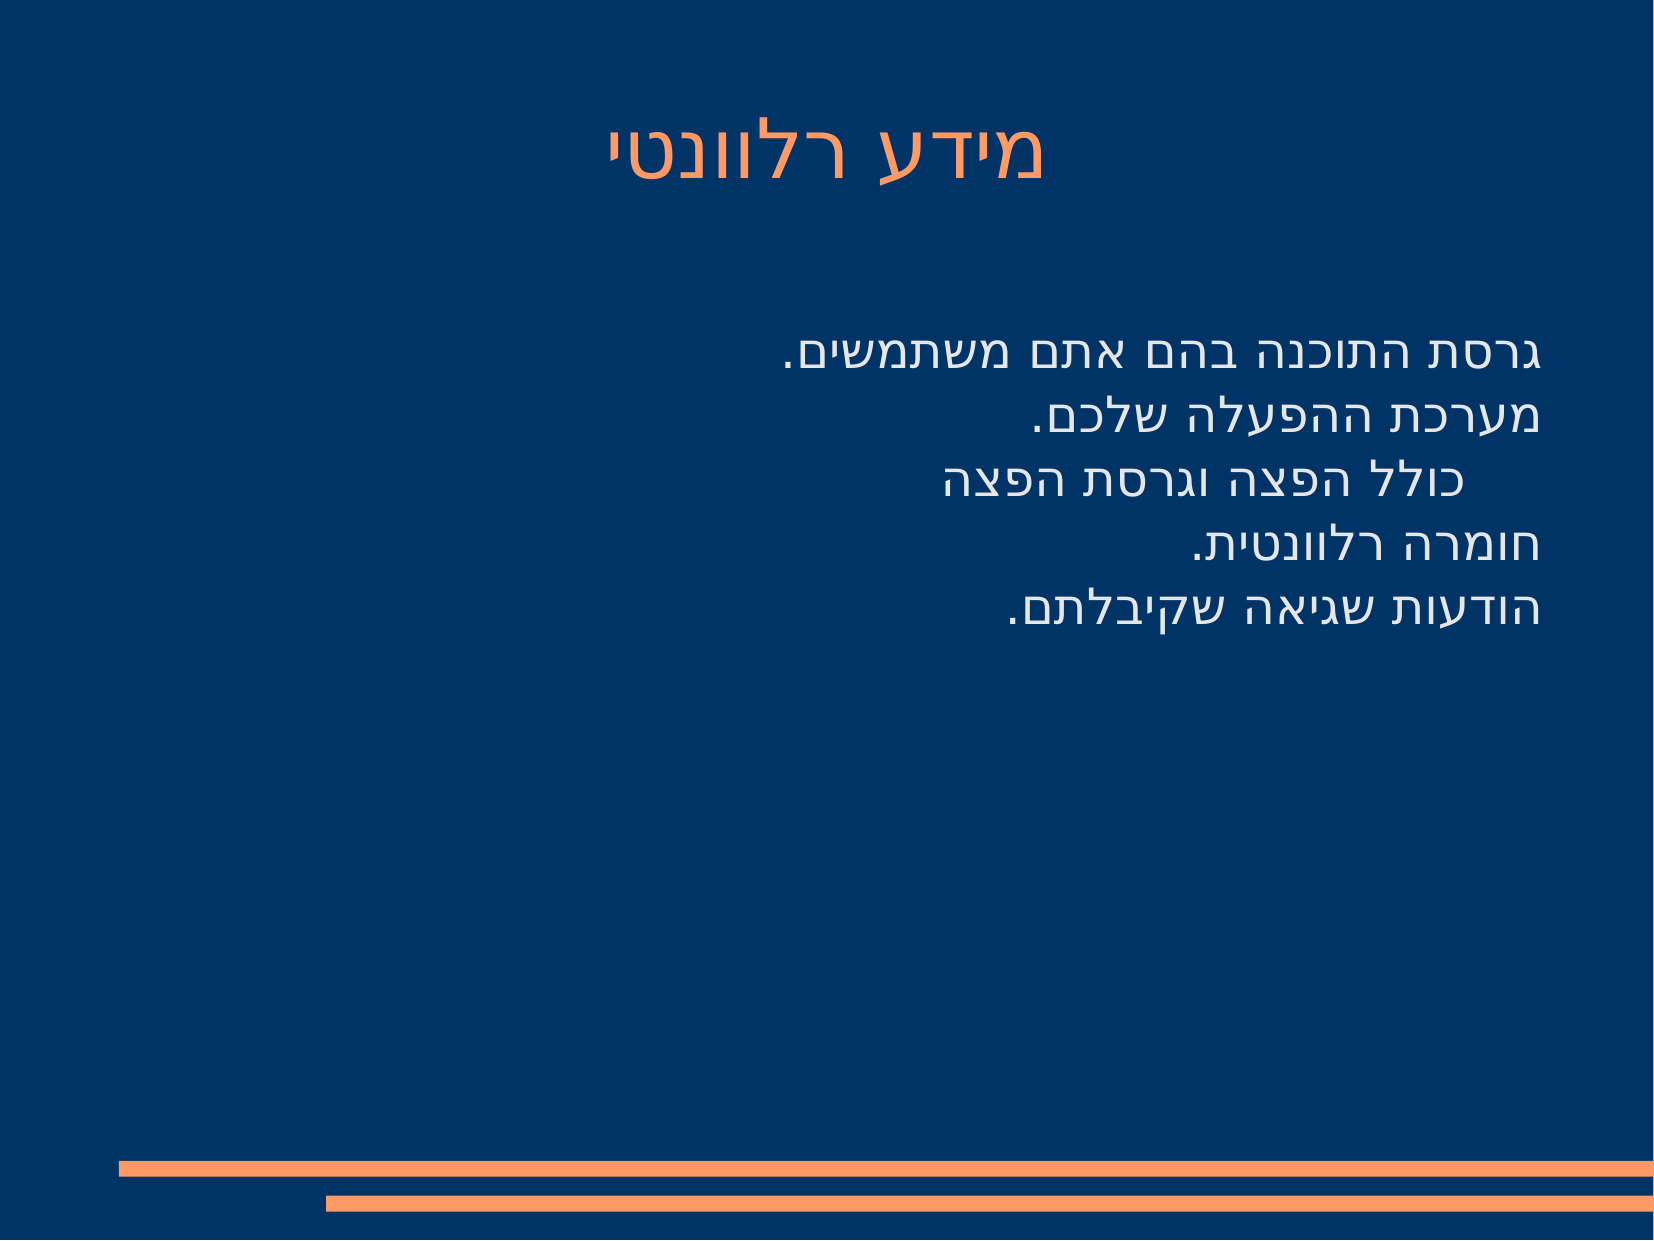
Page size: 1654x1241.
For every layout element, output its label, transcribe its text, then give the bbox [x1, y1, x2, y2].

list גרסת התוכנה בהם אתם משתמשים. מערכת ההפעלה שלכם. כולל הפצה וגרסת הפצה חומרה רלוונטית. הודעות שגיאה שקיבלתם. [121, 322, 1561, 1123]
title מידע רלוונטי [121, 46, 1534, 254]
